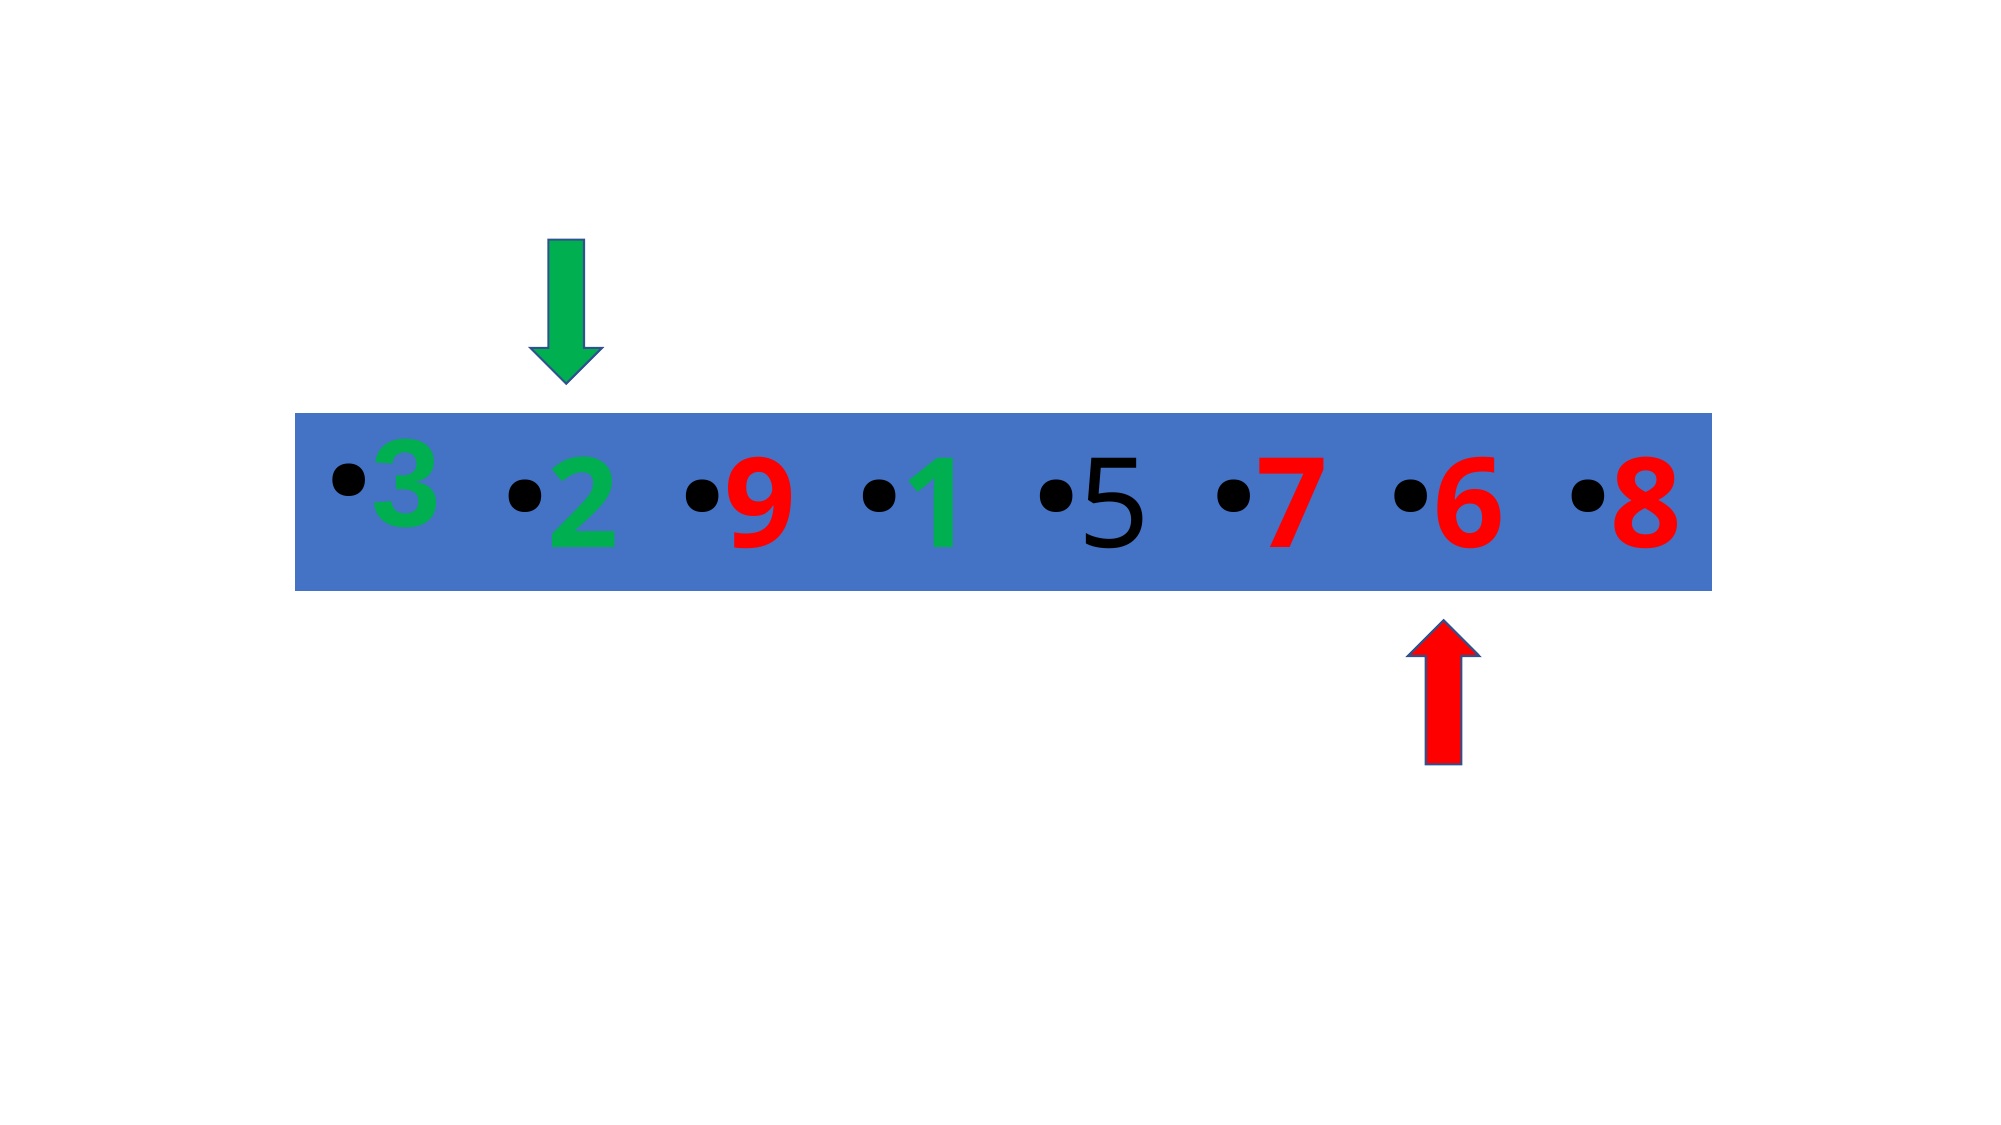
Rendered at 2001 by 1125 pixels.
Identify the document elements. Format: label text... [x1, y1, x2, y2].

table_header 2 [472, 413, 649, 591]
table_header 5 [1004, 413, 1181, 591]
text_box [530, 239, 602, 384]
table_header 6 [1358, 413, 1535, 591]
table_header 8 [1535, 413, 1712, 591]
table_header 7 [1181, 413, 1358, 591]
text_box [1407, 620, 1480, 765]
table_header 3 [295, 413, 472, 591]
table_header 9 [649, 413, 826, 591]
table_header 1 [826, 413, 1004, 591]
